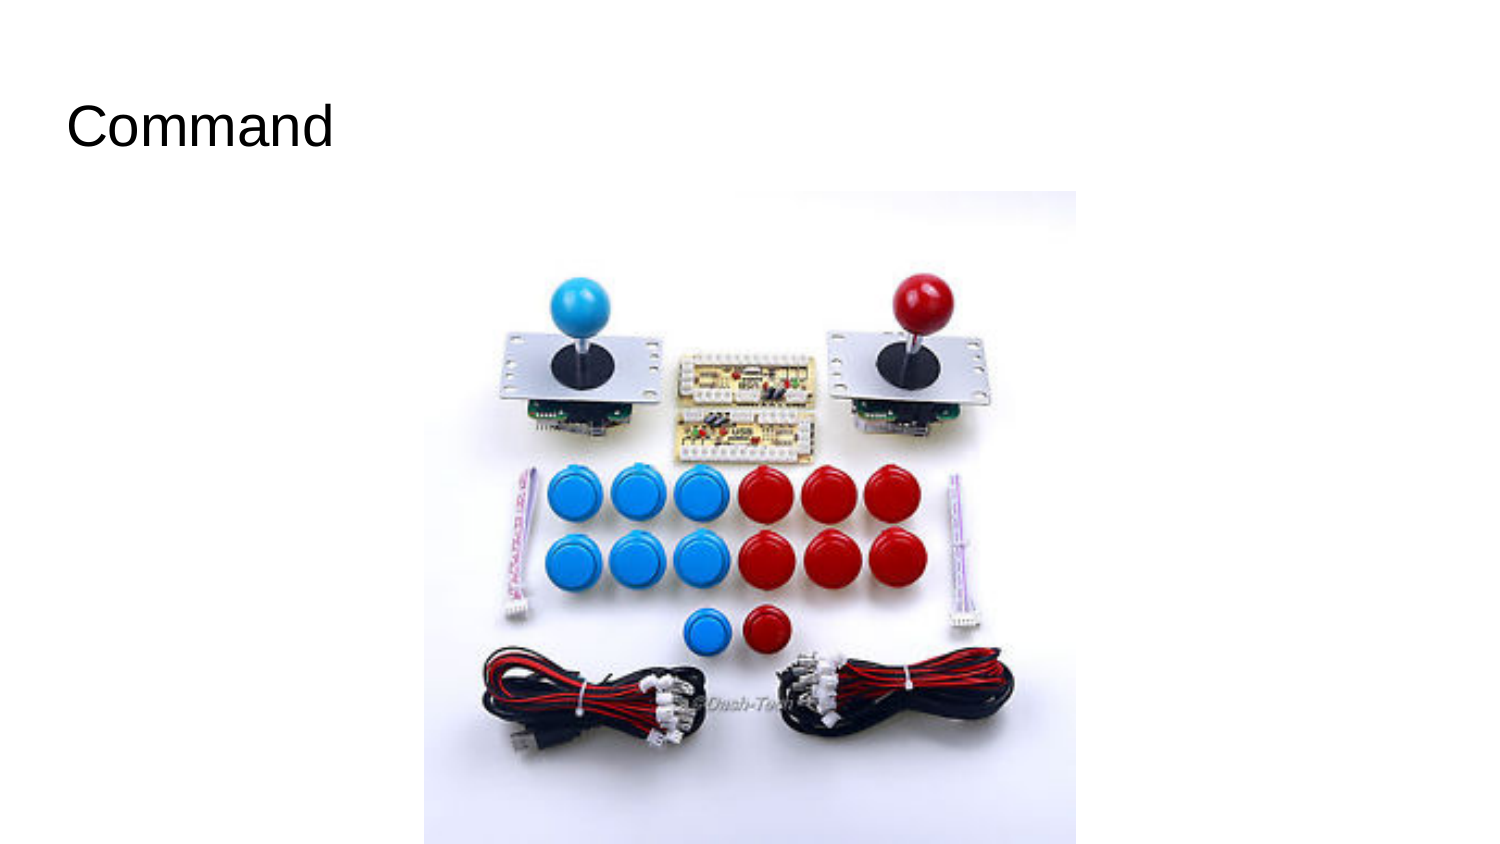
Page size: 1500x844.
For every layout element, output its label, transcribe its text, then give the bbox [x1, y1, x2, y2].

title Command [51, 72, 1449, 167]
picture [424, 191, 1076, 844]
